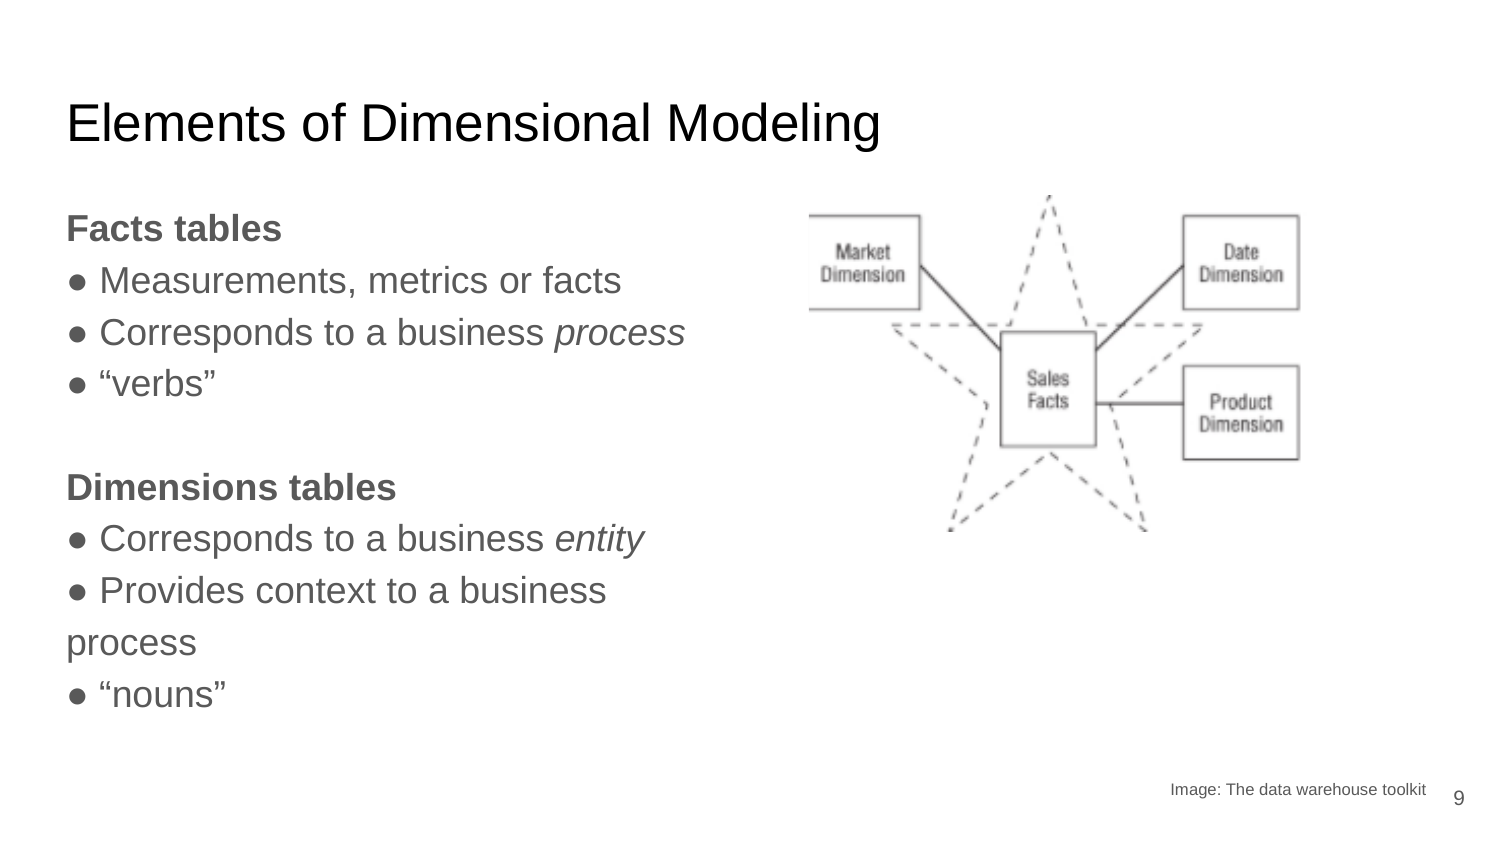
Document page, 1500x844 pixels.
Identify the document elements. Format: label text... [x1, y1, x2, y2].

list Image: The data warehouse toolkit [1155, 763, 1480, 832]
picture [808, 195, 1378, 532]
title Elements of Dimensional Modeling [51, 72, 1449, 167]
list Facts tables ● Measurements, metrics or facts ● Corresponds to a business process ● “verbs” Dimensions tables ● Corresponds to a business entity ● Provides context to a business process ● “nouns” [51, 189, 708, 750]
